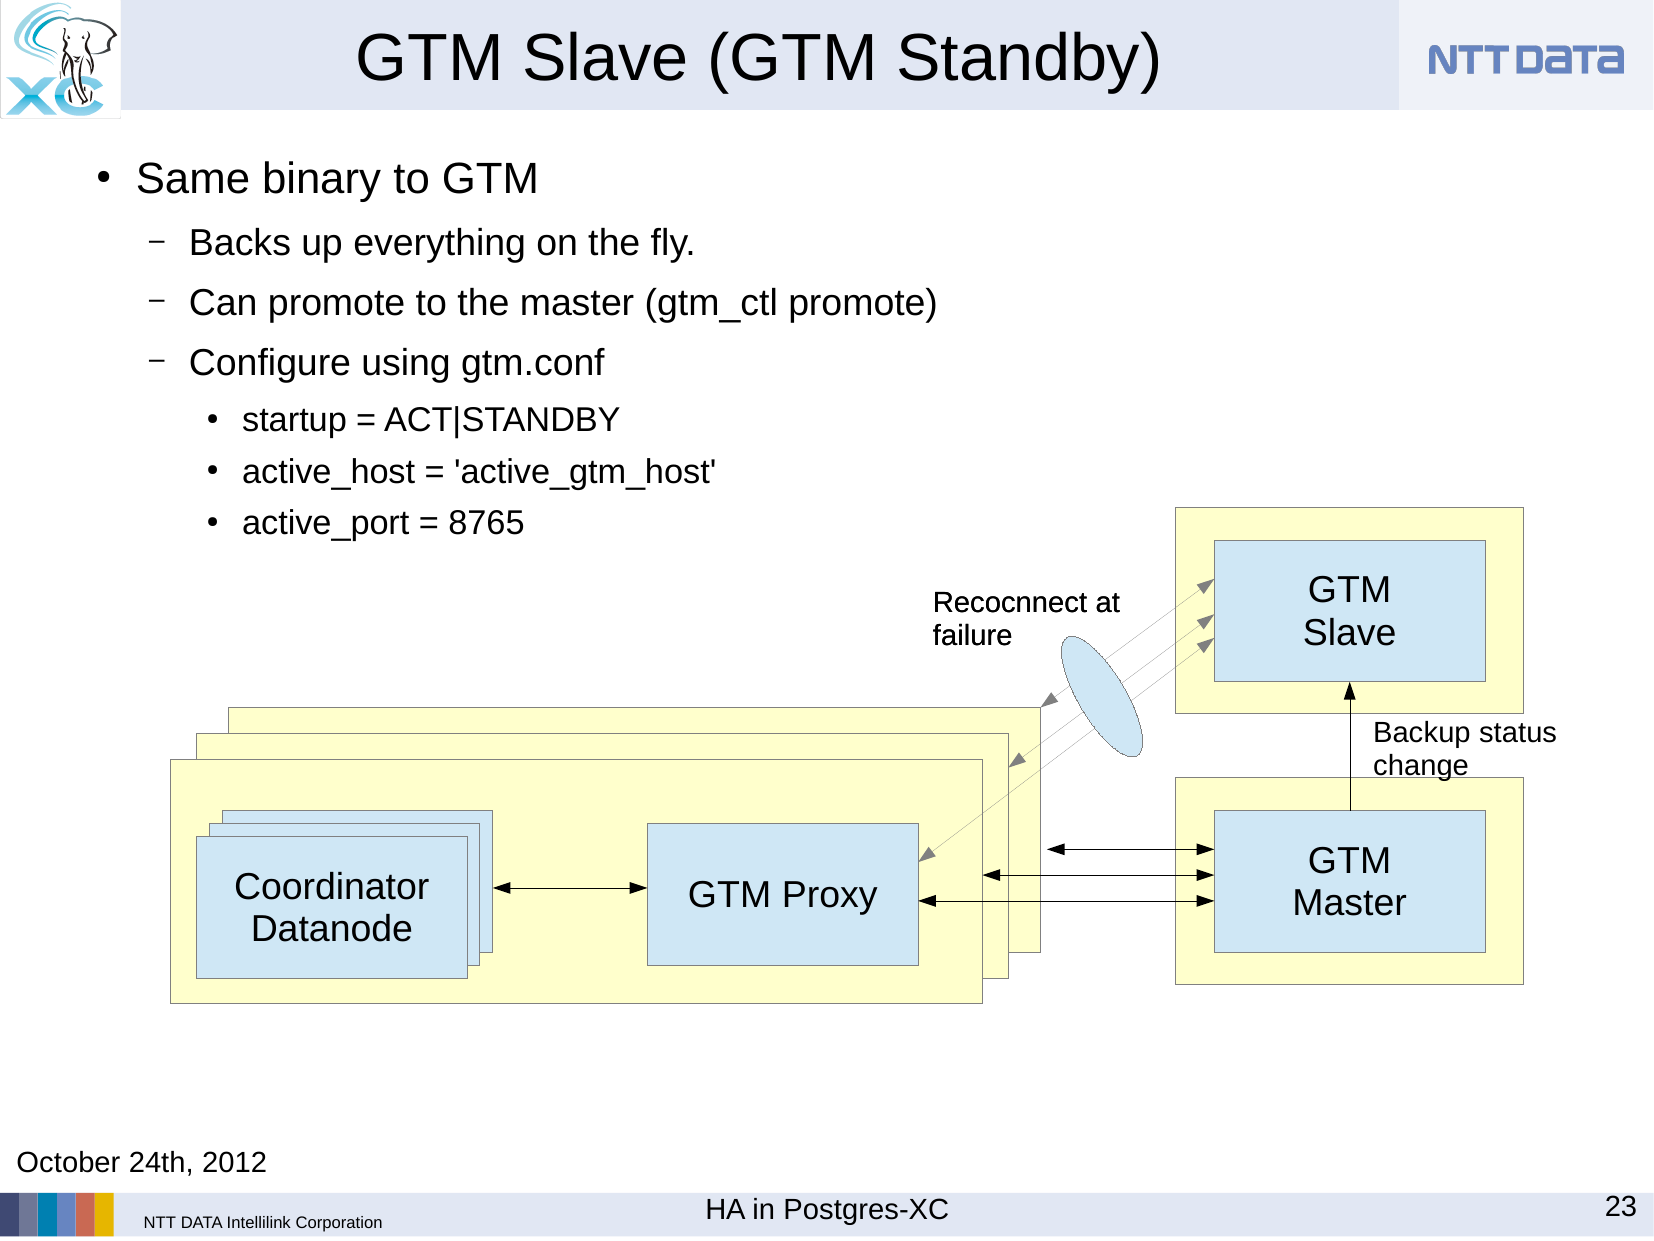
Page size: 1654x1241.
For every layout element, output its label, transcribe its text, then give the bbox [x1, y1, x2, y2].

text_box GTM Master [1214, 810, 1486, 953]
text_box GTM Proxy [647, 823, 919, 966]
text_box [1175, 876, 1214, 901]
text_box [919, 771, 1041, 901]
text_box Recocnnect at failure [918, 578, 1155, 660]
text_box [1062, 660, 1143, 757]
list Same binary to GTM Backs up everything on the fly. Can promote to the master (gtm_ctl promote) Configure using gtm.conf startup = ACT|STANDBY active_host = 'active_gtm_host' active_port = 8765 [82, 153, 1571, 544]
text_box GTM Slave [1214, 540, 1486, 682]
text_box [1175, 777, 1350, 849]
text_box [1351, 544, 1524, 714]
text_box Coordinator Datanode [196, 836, 468, 979]
text_box [1175, 640, 1350, 714]
text_box [1175, 777, 1524, 985]
text_box [170, 707, 1041, 1004]
title GTM Slave (GTM Standby) [120, 3, 1399, 110]
text_box Backup status change [1358, 708, 1595, 790]
text_box [1175, 617, 1214, 666]
picture [0, 0, 121, 119]
picture [1429, 45, 1624, 74]
text_box [1175, 581, 1214, 642]
text_box [1175, 544, 1214, 607]
text_box [1175, 850, 1214, 875]
